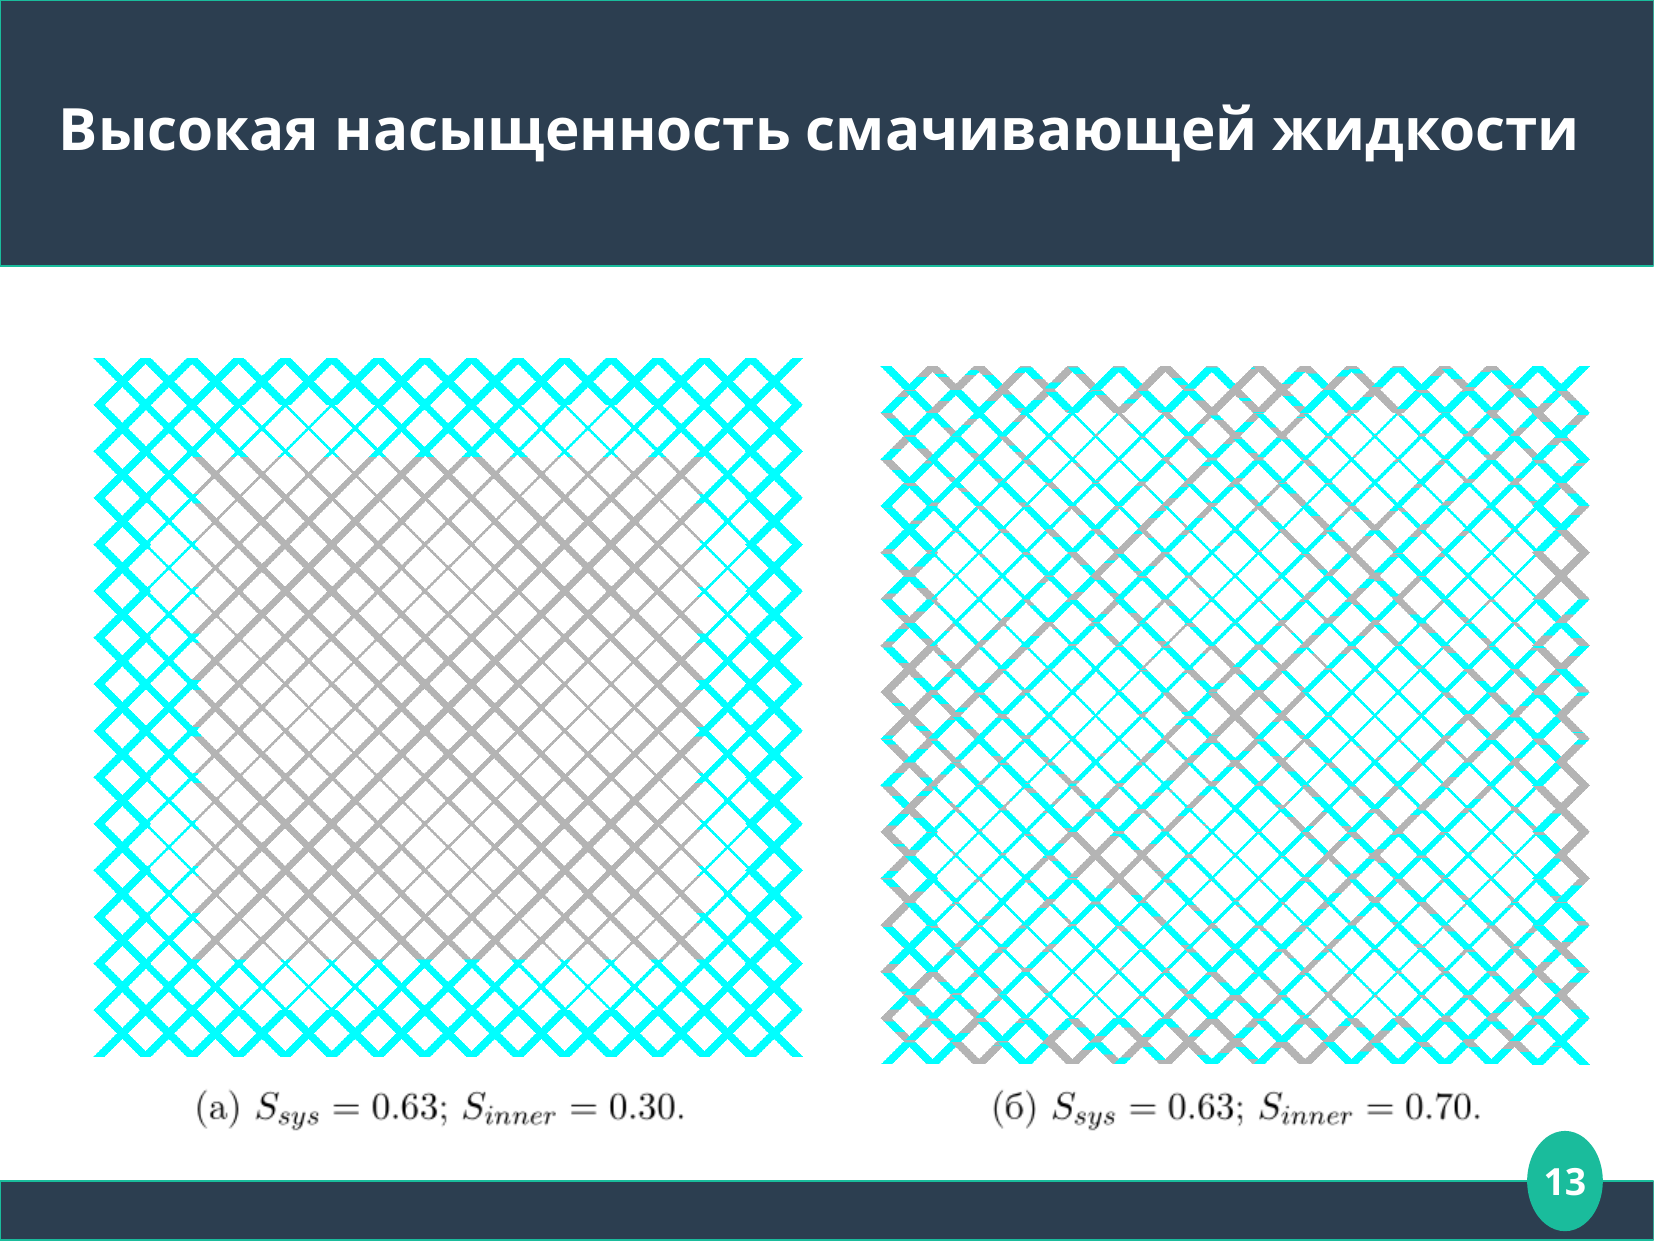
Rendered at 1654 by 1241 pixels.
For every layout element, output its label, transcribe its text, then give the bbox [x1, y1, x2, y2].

title Высокая насыщенность смачивающей жидкости [59, 49, 1595, 207]
picture [75, 329, 1613, 1162]
